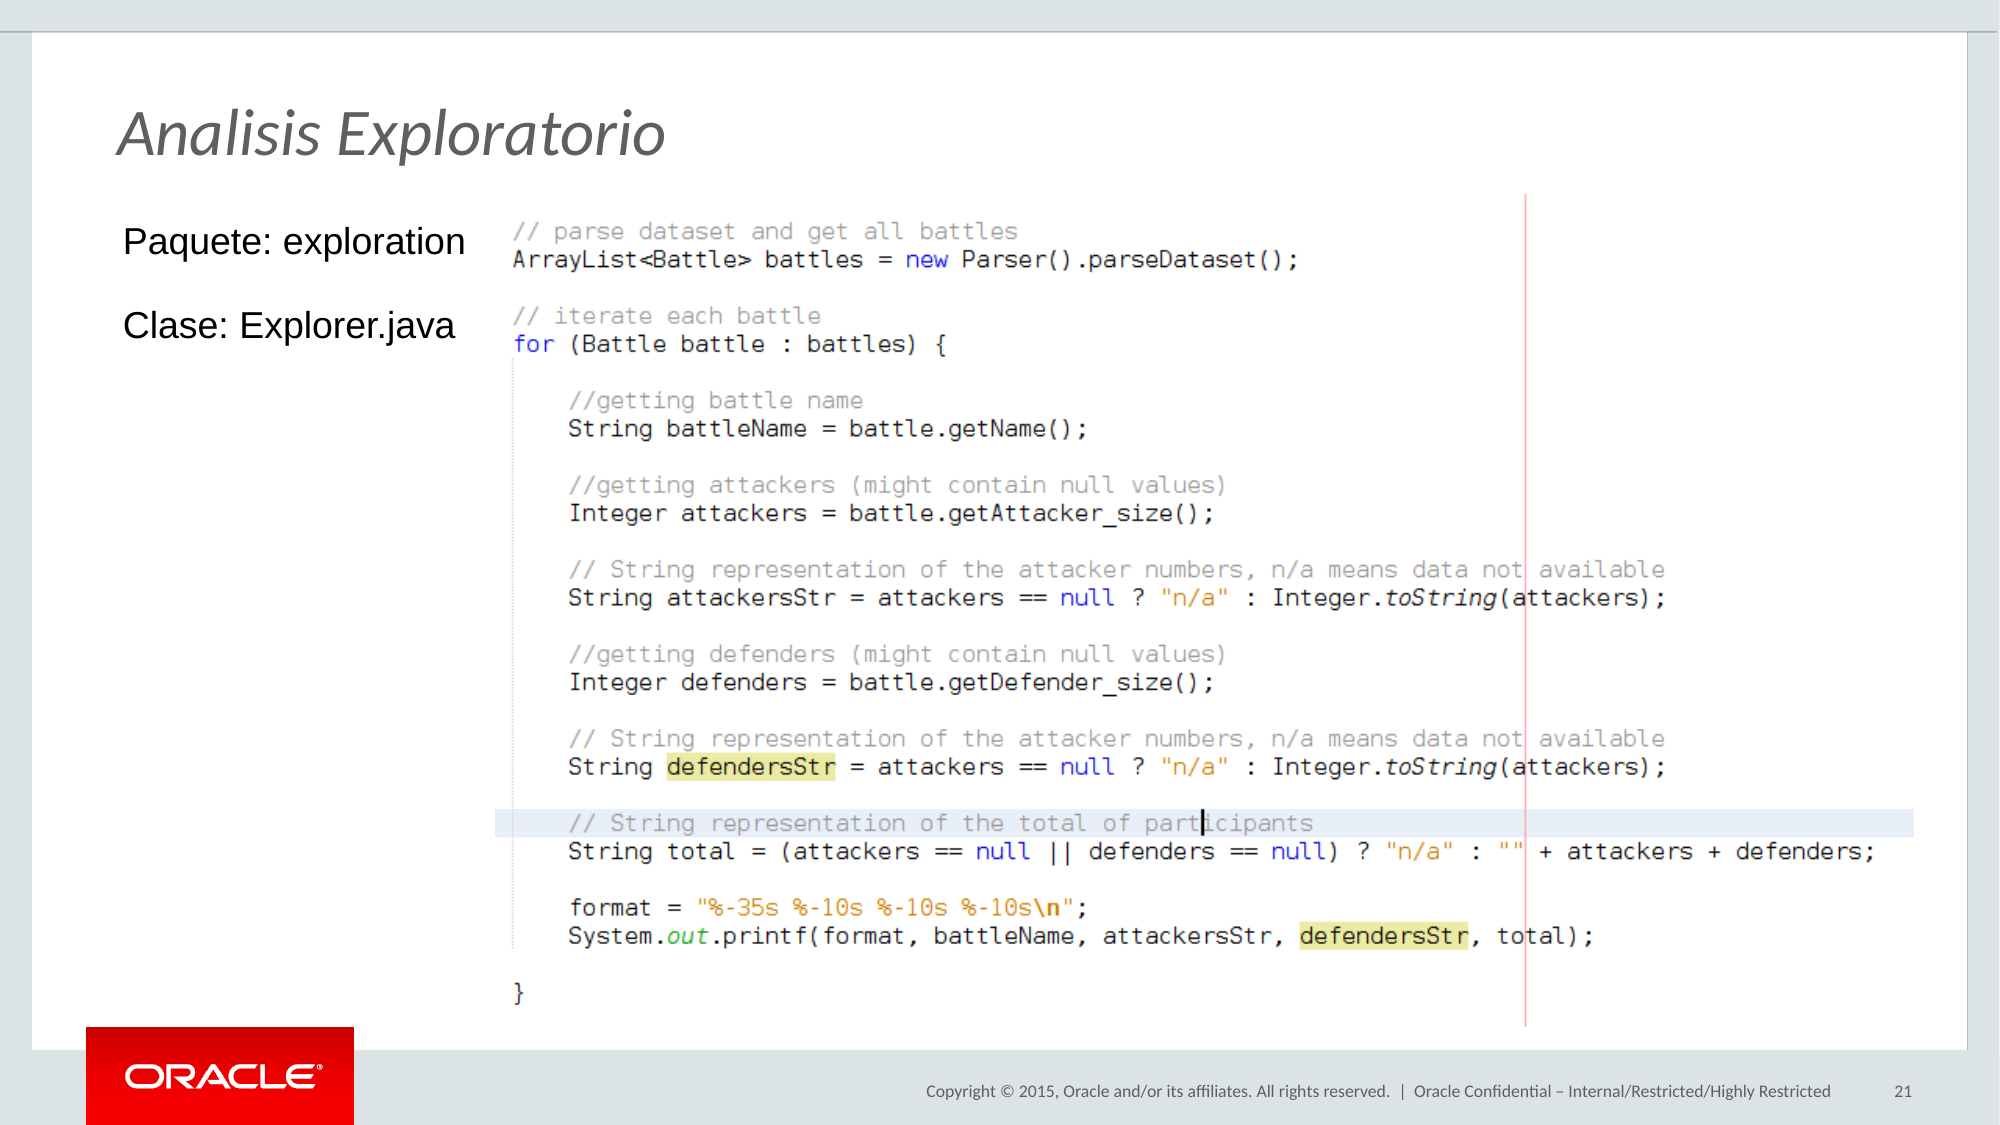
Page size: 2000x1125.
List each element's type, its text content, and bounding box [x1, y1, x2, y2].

slide_number <number> [1849, 1075, 1913, 1106]
picture [495, 194, 1914, 1027]
footer Oracle Confidential – Internal/Restricted/Highly Restricted [1414, 1075, 1849, 1106]
title Analisis Exploratorio [117, 104, 1861, 172]
text_box Paquete: exploration Clase: Explorer.java [108, 213, 495, 355]
picture [86, 1027, 354, 1125]
